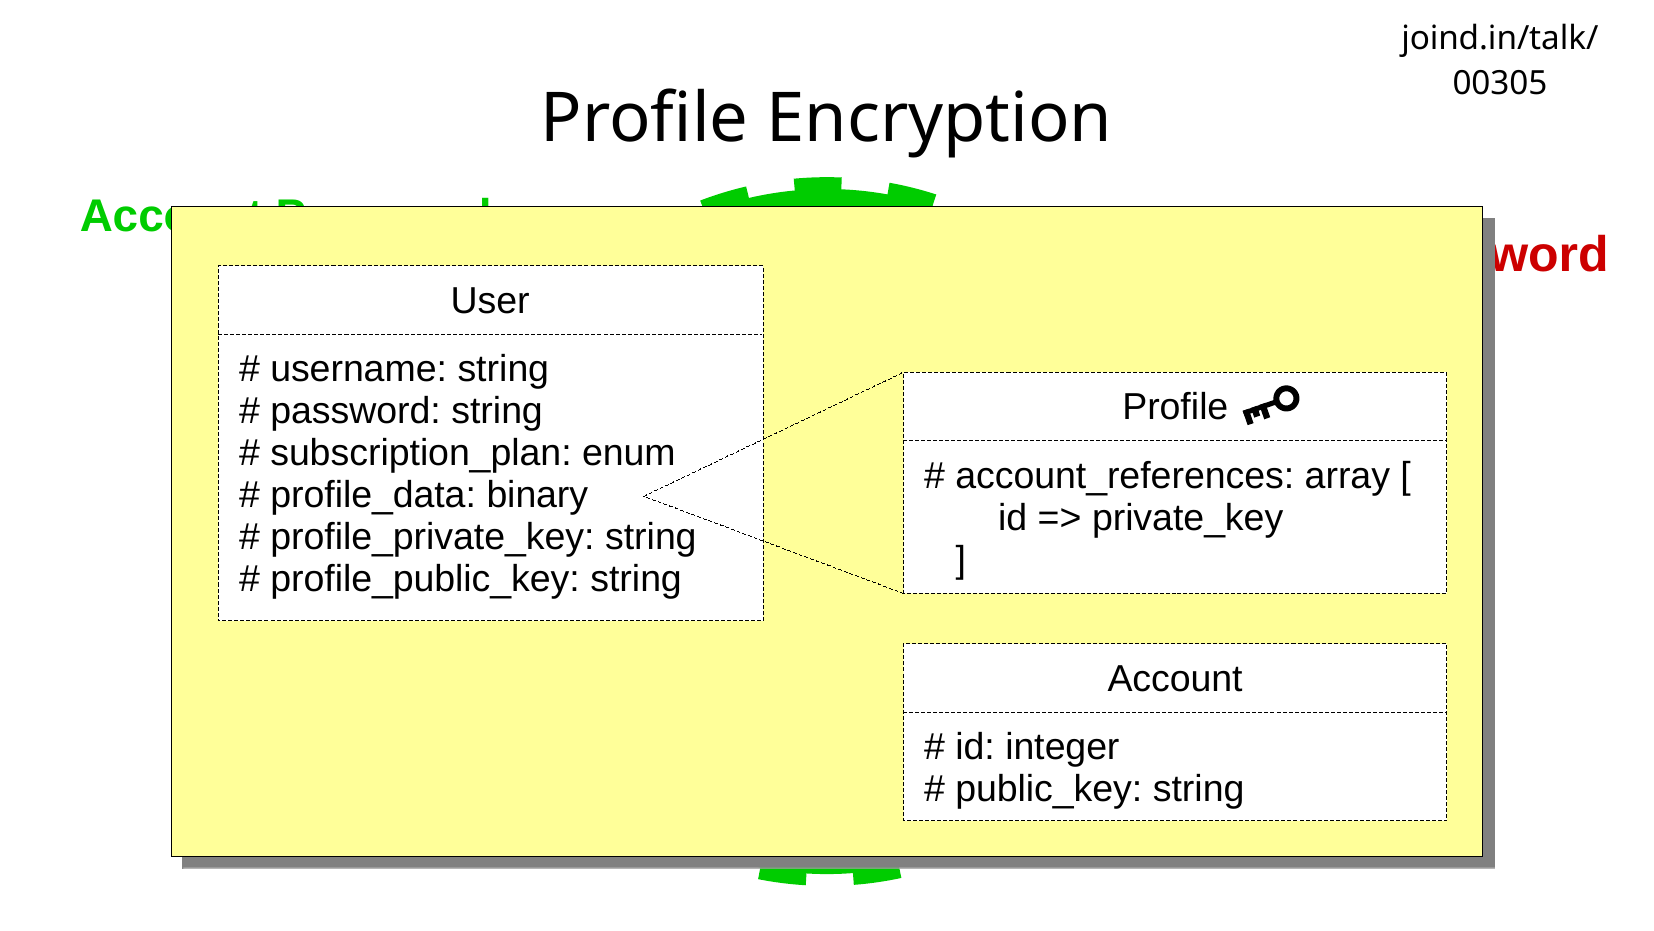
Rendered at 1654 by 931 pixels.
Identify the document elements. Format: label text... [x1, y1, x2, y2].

text_box Account [903, 643, 1447, 713]
text_box Profile Password [1483, 212, 1630, 295]
text_box # id: integer # public_key: string [903, 712, 1436, 866]
title Profile Encryption [82, 37, 1571, 193]
text_box Account Password [59, 177, 513, 256]
text_box # account_references: array [ id => private_key ] [903, 440, 1436, 594]
text_box Profile [903, 372, 1447, 441]
text_box # username: string # password: string # subscription_plan: enum # profile_data: binary # profile_private_key: string # profile_public_key: string [218, 334, 751, 614]
text_box [171, 193, 1483, 875]
text_box User [218, 265, 762, 335]
